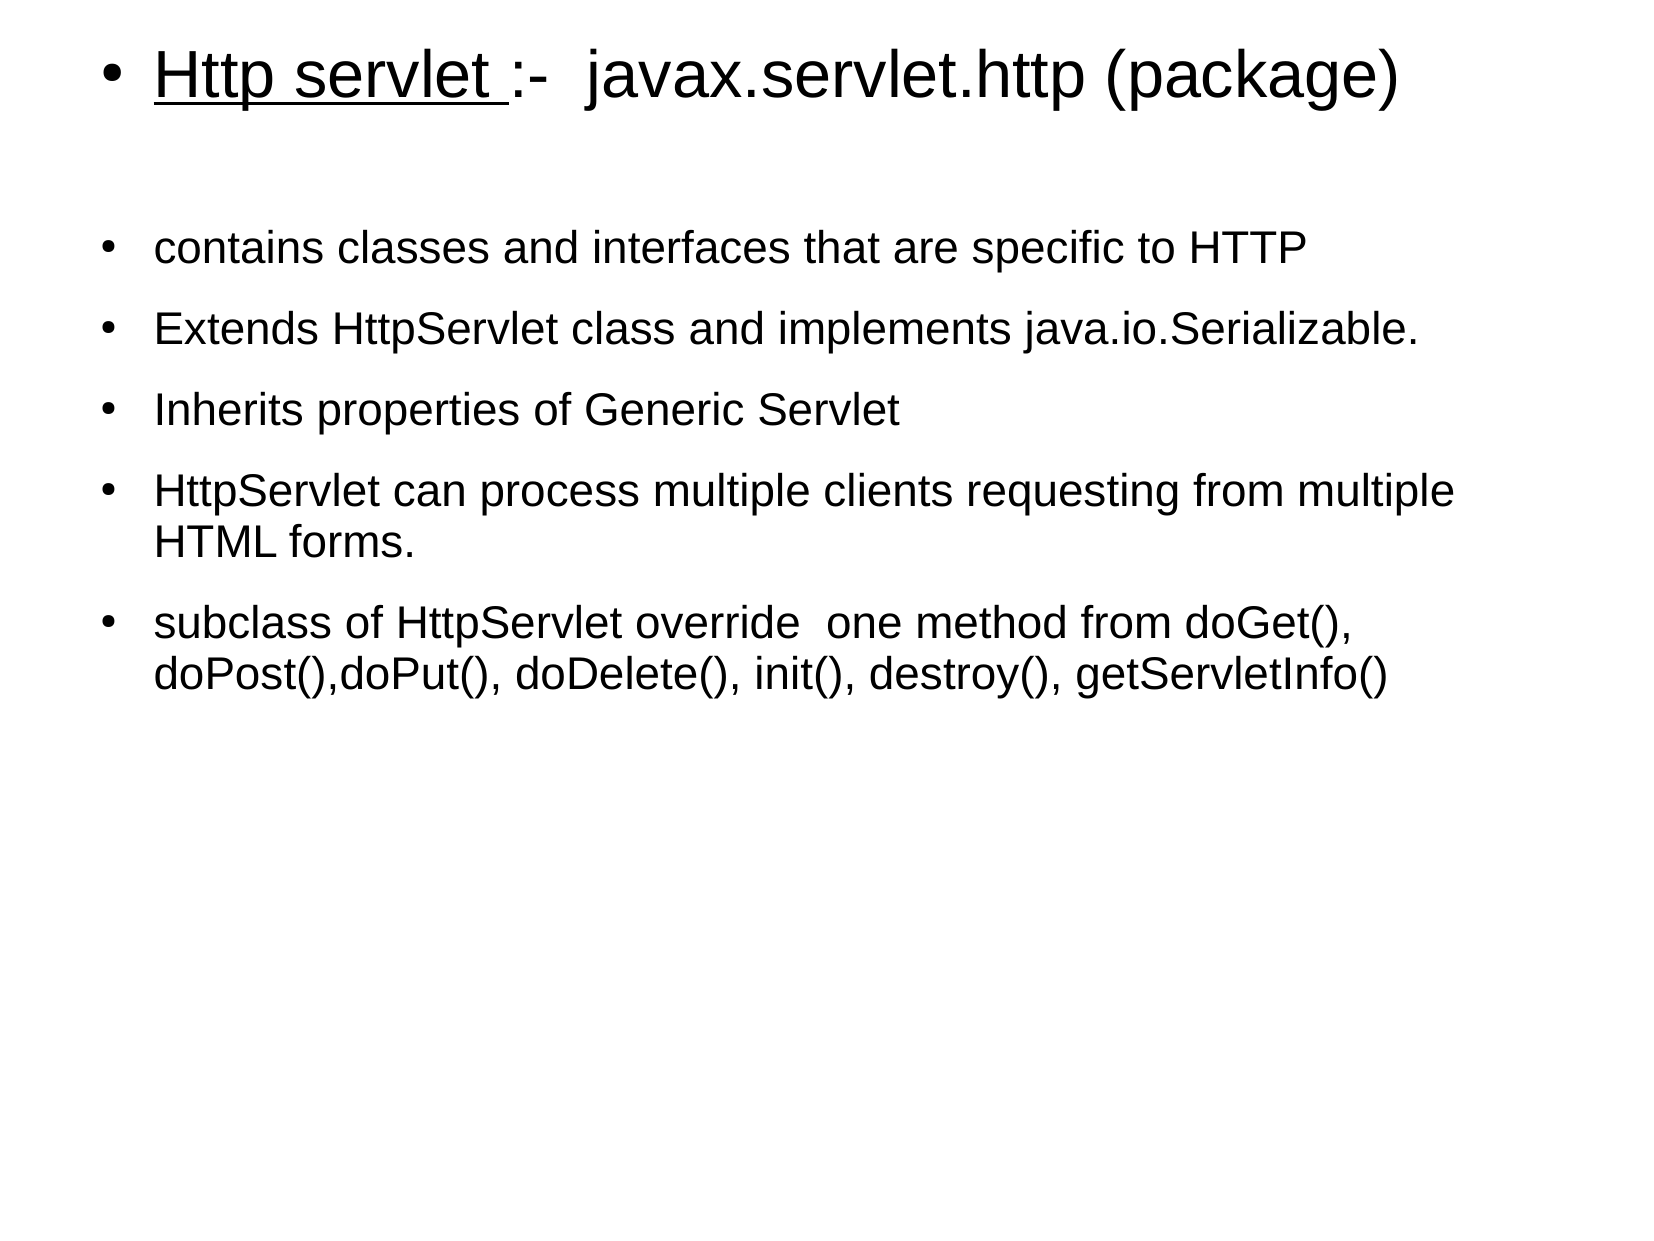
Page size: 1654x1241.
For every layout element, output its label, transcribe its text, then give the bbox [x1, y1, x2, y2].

list Http servlet :- javax.servlet.http (package) contains classes and interfaces that are specific to HTTP Extends HttpServlet class and implements java.io.Serializable. Inherits properties of Generic Servlet HttpServlet can process multiple clients requesting from multiple HTML forms. subclass of HttpServlet override one method from doGet(), doPost(),doPut(), doDelete(), init(), destroy(), getServletInfo() [82, 37, 1571, 1109]
